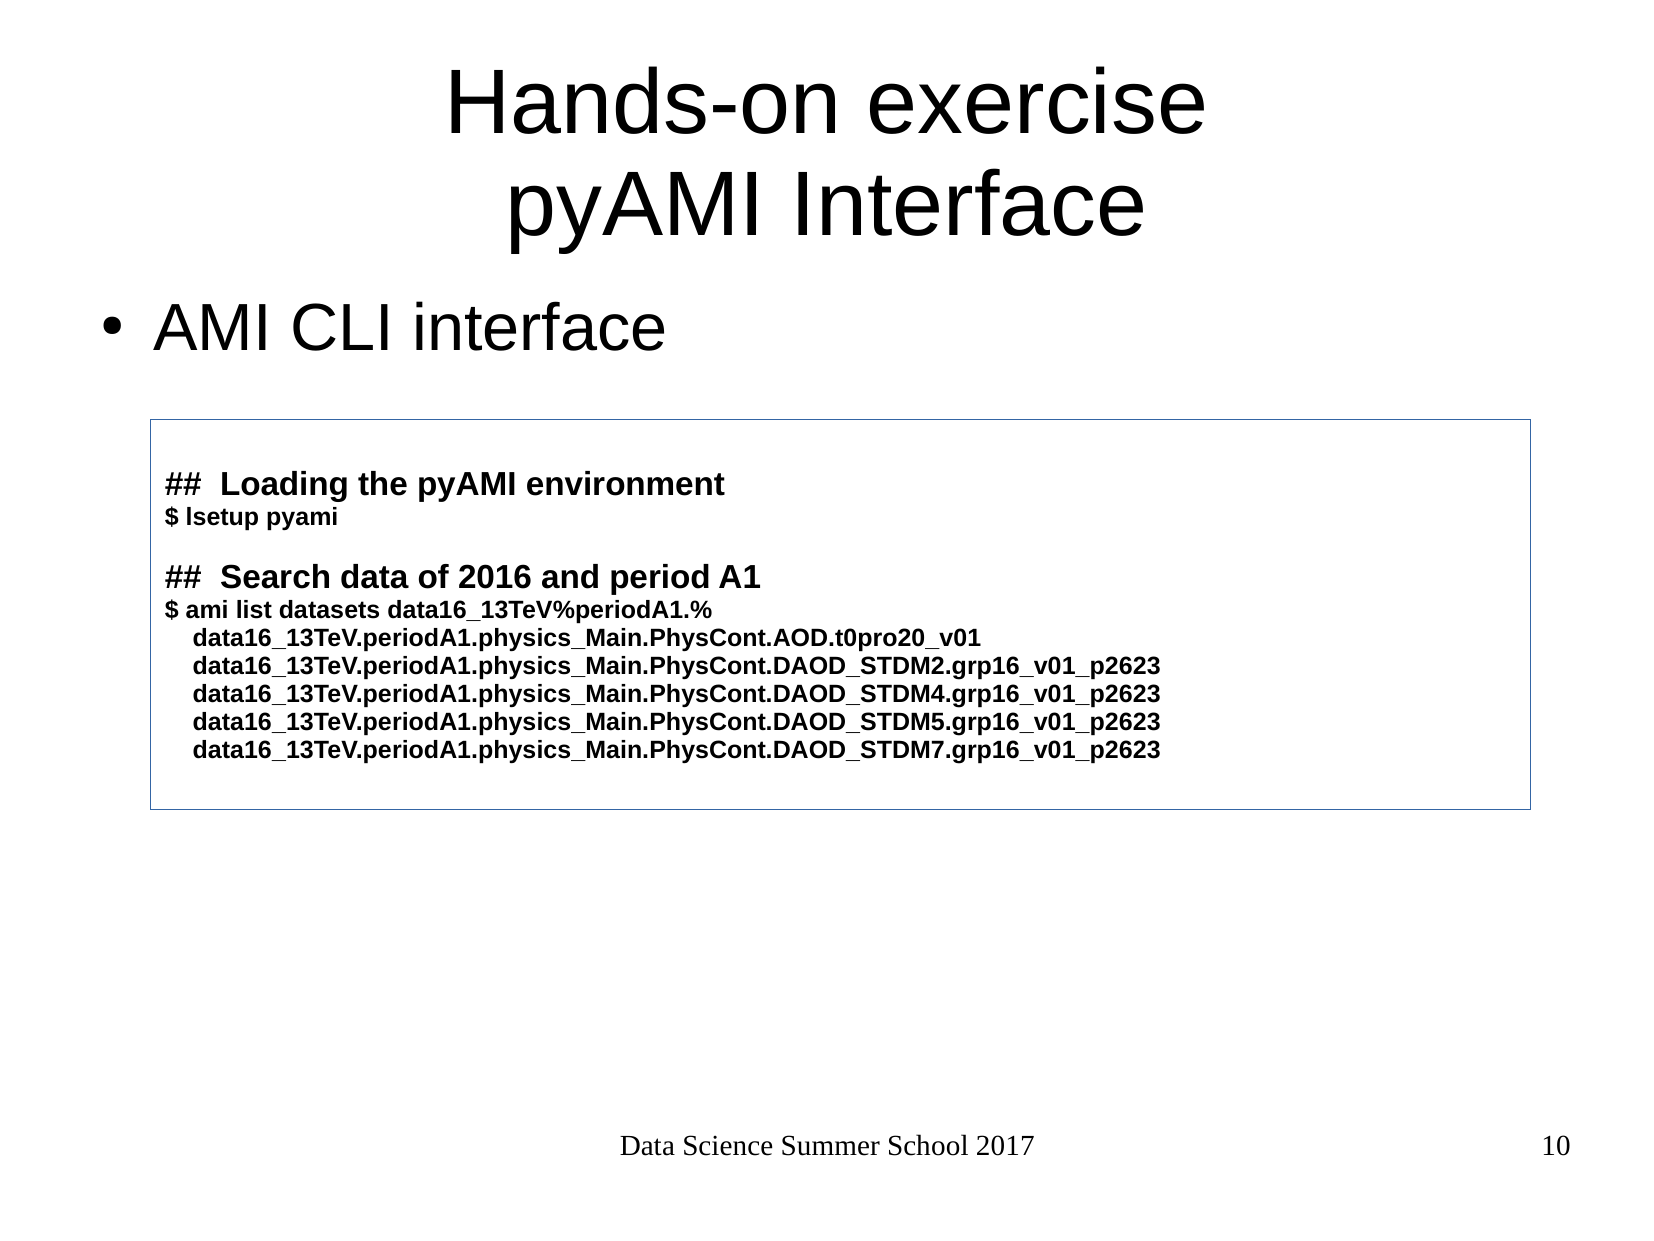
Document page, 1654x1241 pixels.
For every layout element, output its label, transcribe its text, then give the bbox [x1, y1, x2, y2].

text_box ## Loading the pyAMI environment $ lsetup pyami ## Search data of 2016 and period A1 $ ami list datasets data16_13TeV%periodA1.% data16_13TeV.periodA1.physics_Main.PhysCont.AOD.t0pro20_v01 data16_13TeV.periodA1.physics_Main.PhysCont.DAOD_STDM2.grp16_v01_p2623 data16_13TeV.periodA1.physics_Main.PhysCont.DAOD_STDM4.grp16_v01_p2623 data16_13TeV.periodA1.physics_Main.PhysCont.DAOD_STDM5.grp16_v01_p2623 data16_13TeV.periodA1.physics_Main.PhysCont.DAOD_STDM7.grp16_v01_p2623 [150, 419, 1531, 810]
list AMI CLI interface [82, 290, 1571, 1010]
title Hands-on exercise pyAMI Interface [82, 49, 1571, 257]
